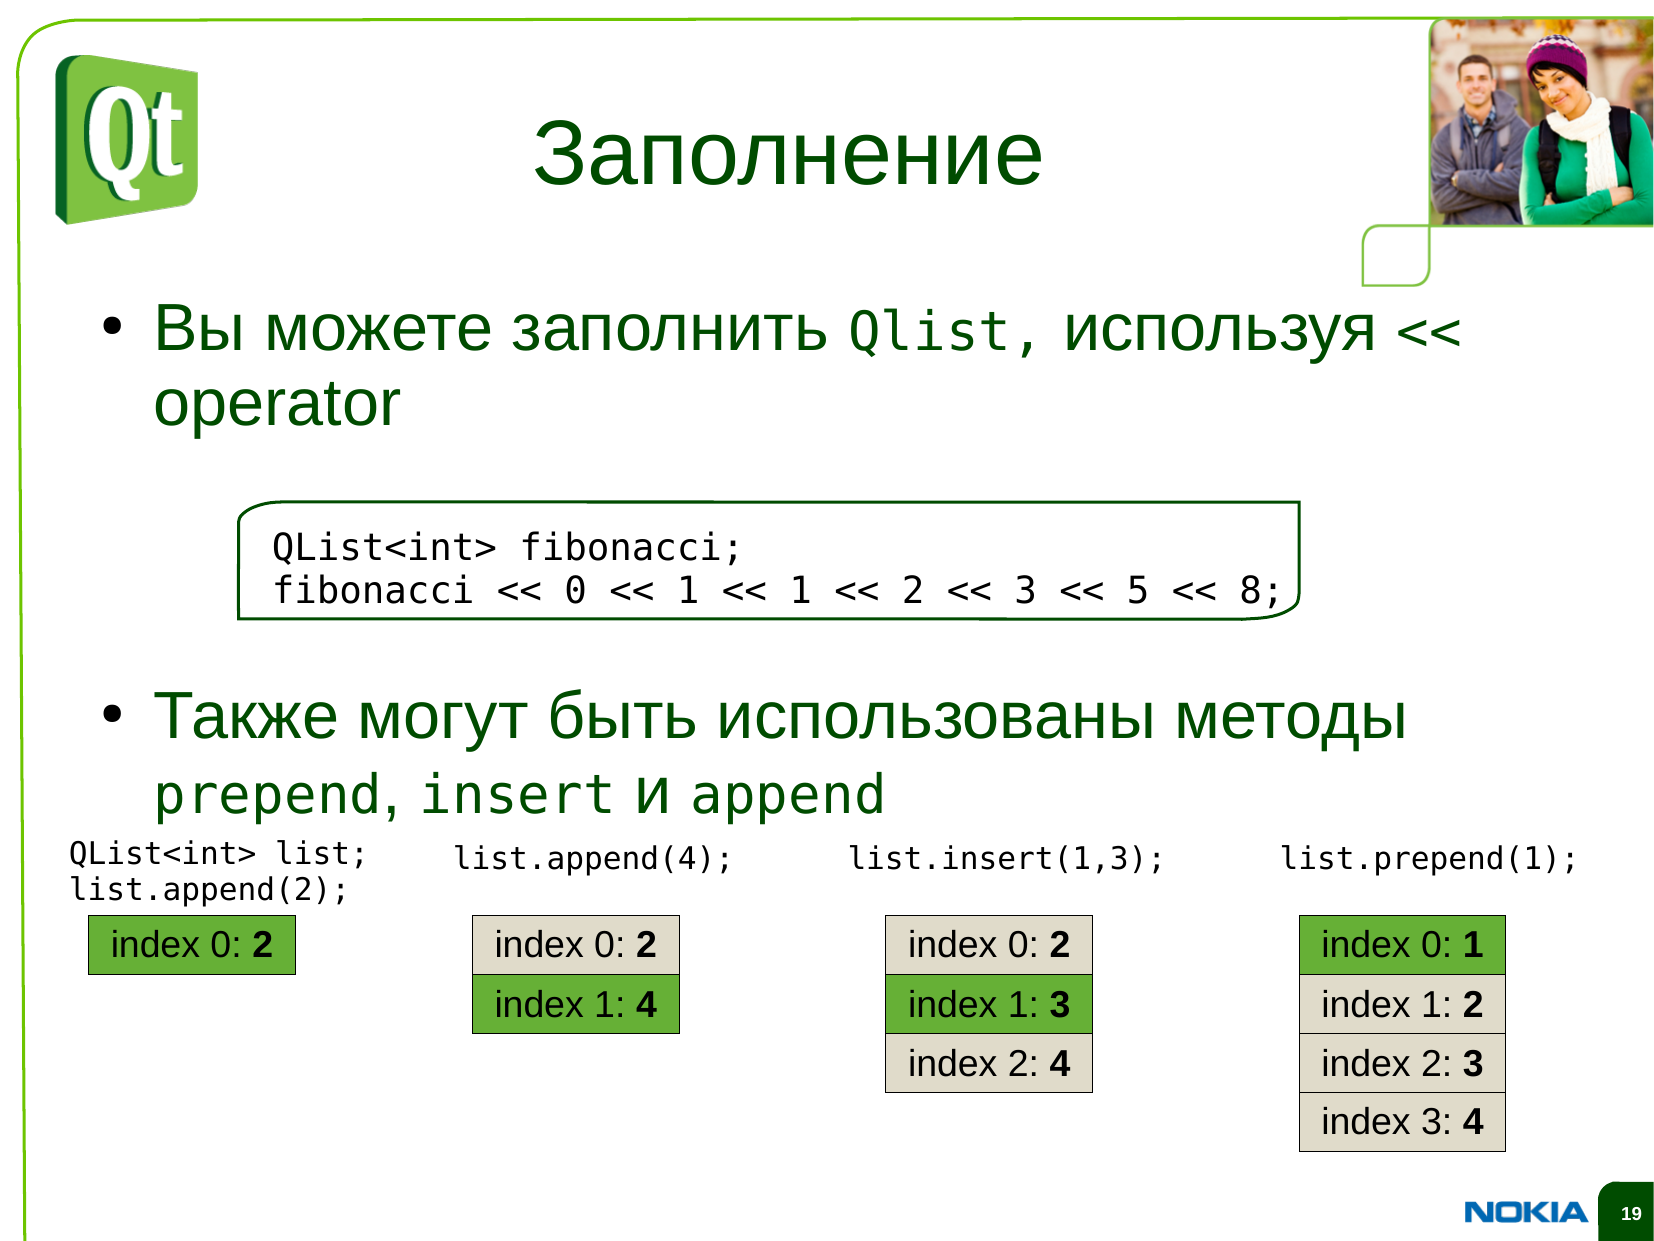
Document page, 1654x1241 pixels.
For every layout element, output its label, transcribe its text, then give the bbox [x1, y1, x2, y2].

text_box index 1: 4 [472, 974, 680, 1034]
text_box list.append(4); [438, 797, 749, 885]
text_box index 2: 4 [885, 1033, 1093, 1093]
text_box index 3: 4 [1299, 1092, 1506, 1152]
text_box index 0: 2 [472, 915, 680, 974]
text_box QList<int> list; list.append(2); [54, 827, 384, 916]
picture [55, 55, 198, 225]
text_box index 1: 2 [1299, 974, 1506, 1033]
text_box index 2: 3 [1299, 1033, 1506, 1092]
text_box index 0: 1 [1299, 915, 1506, 974]
text_box index 0: 2 [88, 915, 296, 975]
list Вы можете заполнить Qlist, используя << operator Также могут быть использованы методы prepend, insert и append [82, 290, 1571, 1094]
text_box index 0: 2 [885, 915, 1093, 974]
picture [1465, 1201, 1589, 1223]
title Заполнение [251, 49, 1327, 257]
text_box index 1: 3 [885, 974, 1093, 1033]
picture [1361, 17, 1654, 287]
text_box list.insert(1,3); [832, 797, 1182, 885]
text_box list.prepend(1); [1264, 797, 1595, 885]
text_box QList<int> fibonacci; fibonacci << 0 << 1 << 1 << 2 << 3 << 5 << 8; [257, 518, 1297, 617]
